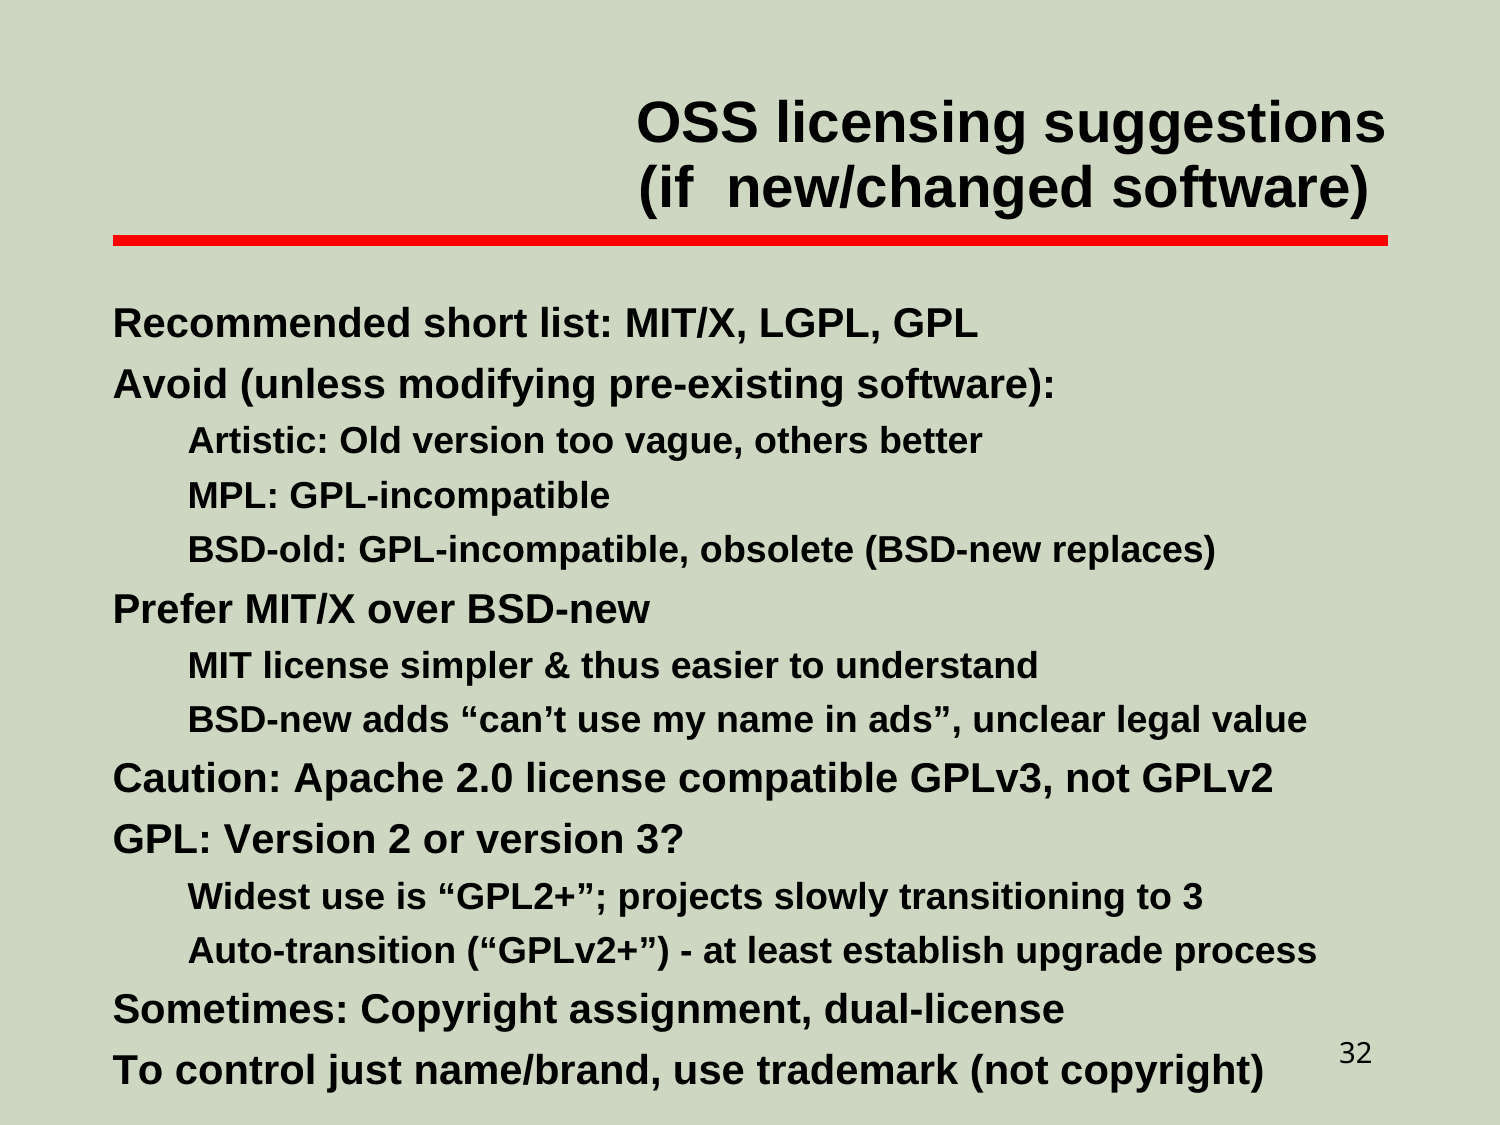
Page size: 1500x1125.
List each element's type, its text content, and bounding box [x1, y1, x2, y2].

list Recommended short list: MIT/X, LGPL, GPL Avoid (unless modifying pre-existing software): Artistic: Old version too vague, others better MPL: GPL-incompatible BSD-old: GPL-incompatible, obsolete (BSD-new replaces) Prefer MIT/X over BSD-new MIT license simpler & thus easier to understand BSD-new adds “can’t use my name in ads”, unclear legal value Caution: Apache 2.0 license compatible GPLv3, not GPLv2 GPL: Version 2 or version 3? Widest use is “GPL2+”; projects slowly transitioning to 3 Auto-transition (“GPLv2+”) - at least establish upgrade process Sometimes: Copyright assignment, dual-license To control just name/brand, use trademark (not copyright) [112, 299, 1388, 1094]
title OSS licensing suggestions (if new/changed software) [337, 89, 1388, 220]
